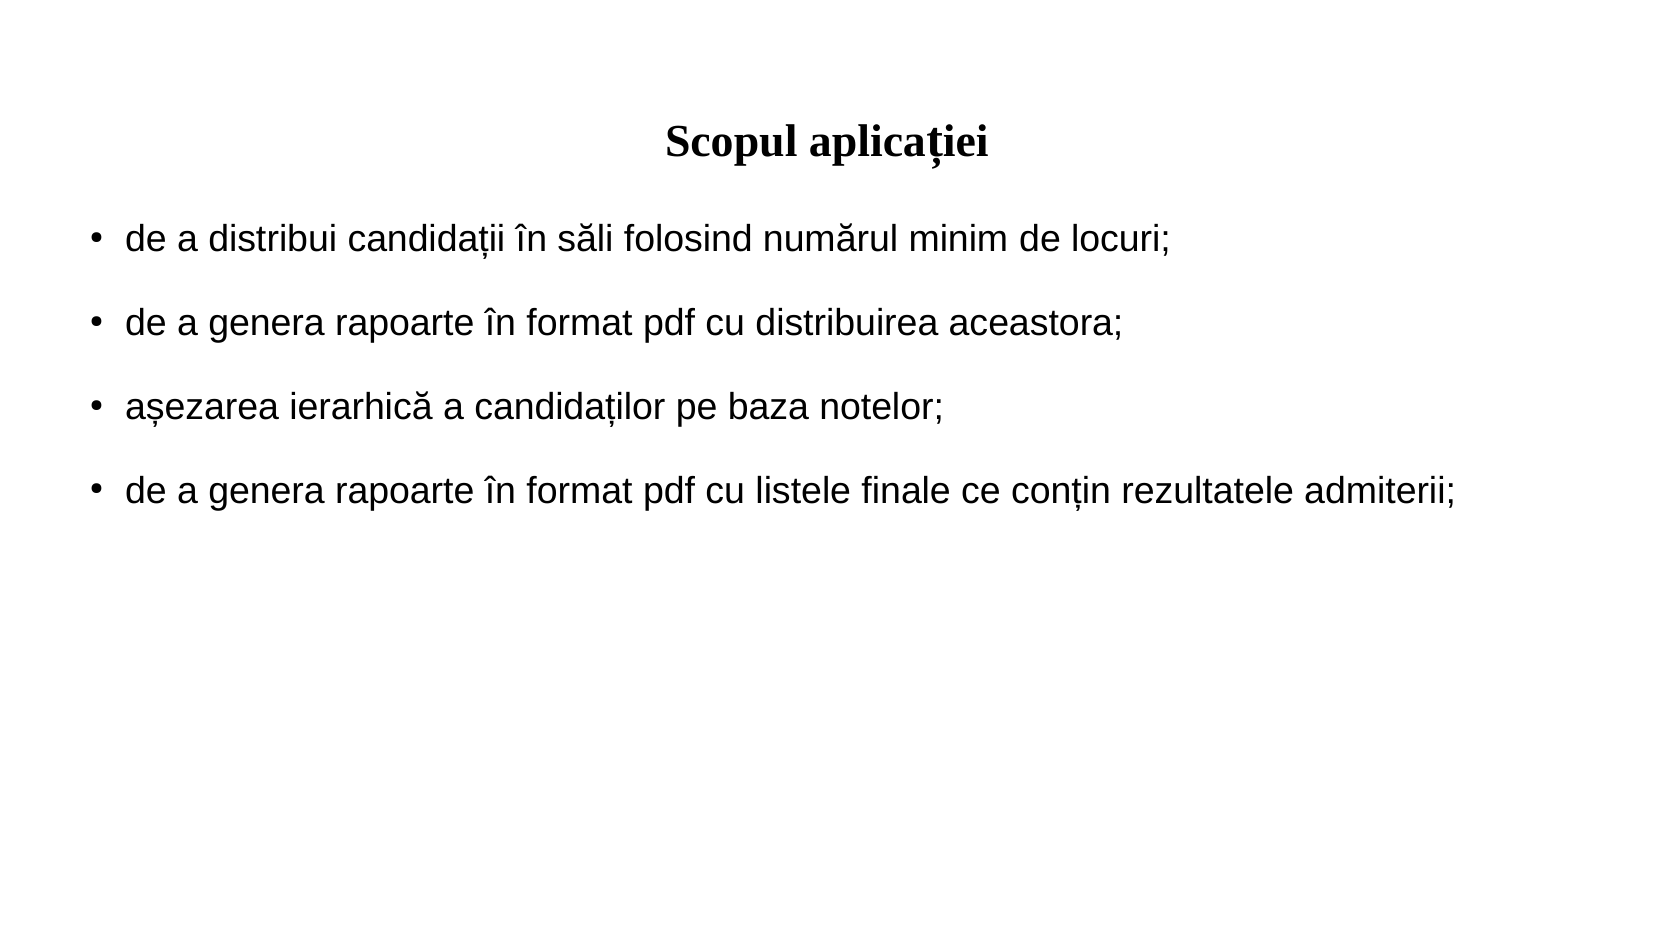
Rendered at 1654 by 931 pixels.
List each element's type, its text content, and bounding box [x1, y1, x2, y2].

text_box Scopul aplicației [421, 105, 1232, 176]
text_box de a distribui candidații în săli folosind numărul minim de locuri; de a genera rapoarte în format pdf cu distribuirea aceastora; așezarea ierarhică a candidaților pe baza notelor; de a genera rapoarte în format pdf cu listele finale ce conțin rezultatele admiterii; [75, 210, 1561, 729]
